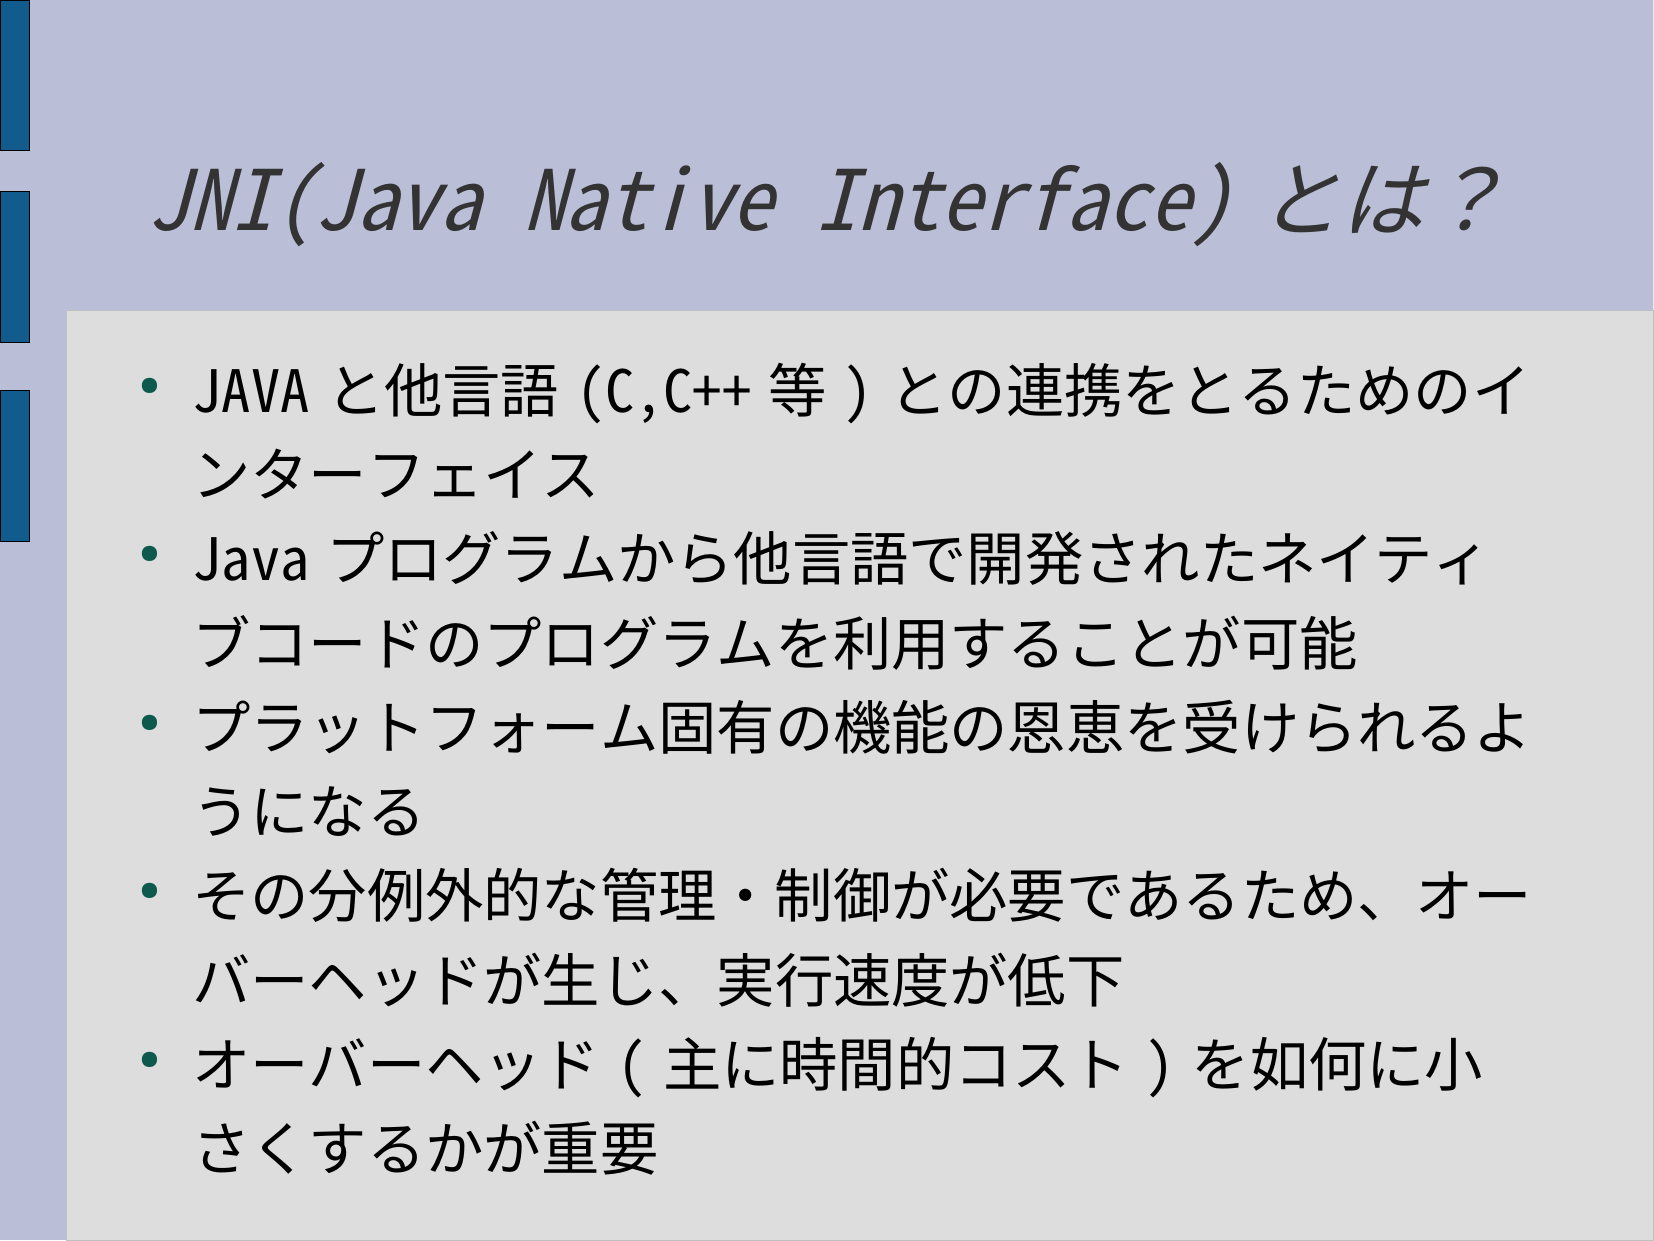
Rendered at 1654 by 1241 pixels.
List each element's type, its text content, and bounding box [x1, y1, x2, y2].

title JNI(Java Native Interface)とは？ [121, 91, 1534, 299]
list JAVAと他言語(C,C++等)との連携をとるためのインターフェイス Javaプログラムから他言語で開発されたネイティブコードのプログラムを利用することが可能 プラットフォーム固有の機能の恩恵を受けられるようになる その分例外的な管理・制御が必要であるため、オーバーヘッドが生じ、実行速度が低下 オーバーヘッド(主に時間的コスト)を如何に小さくするかが重要 [121, 344, 1534, 1127]
